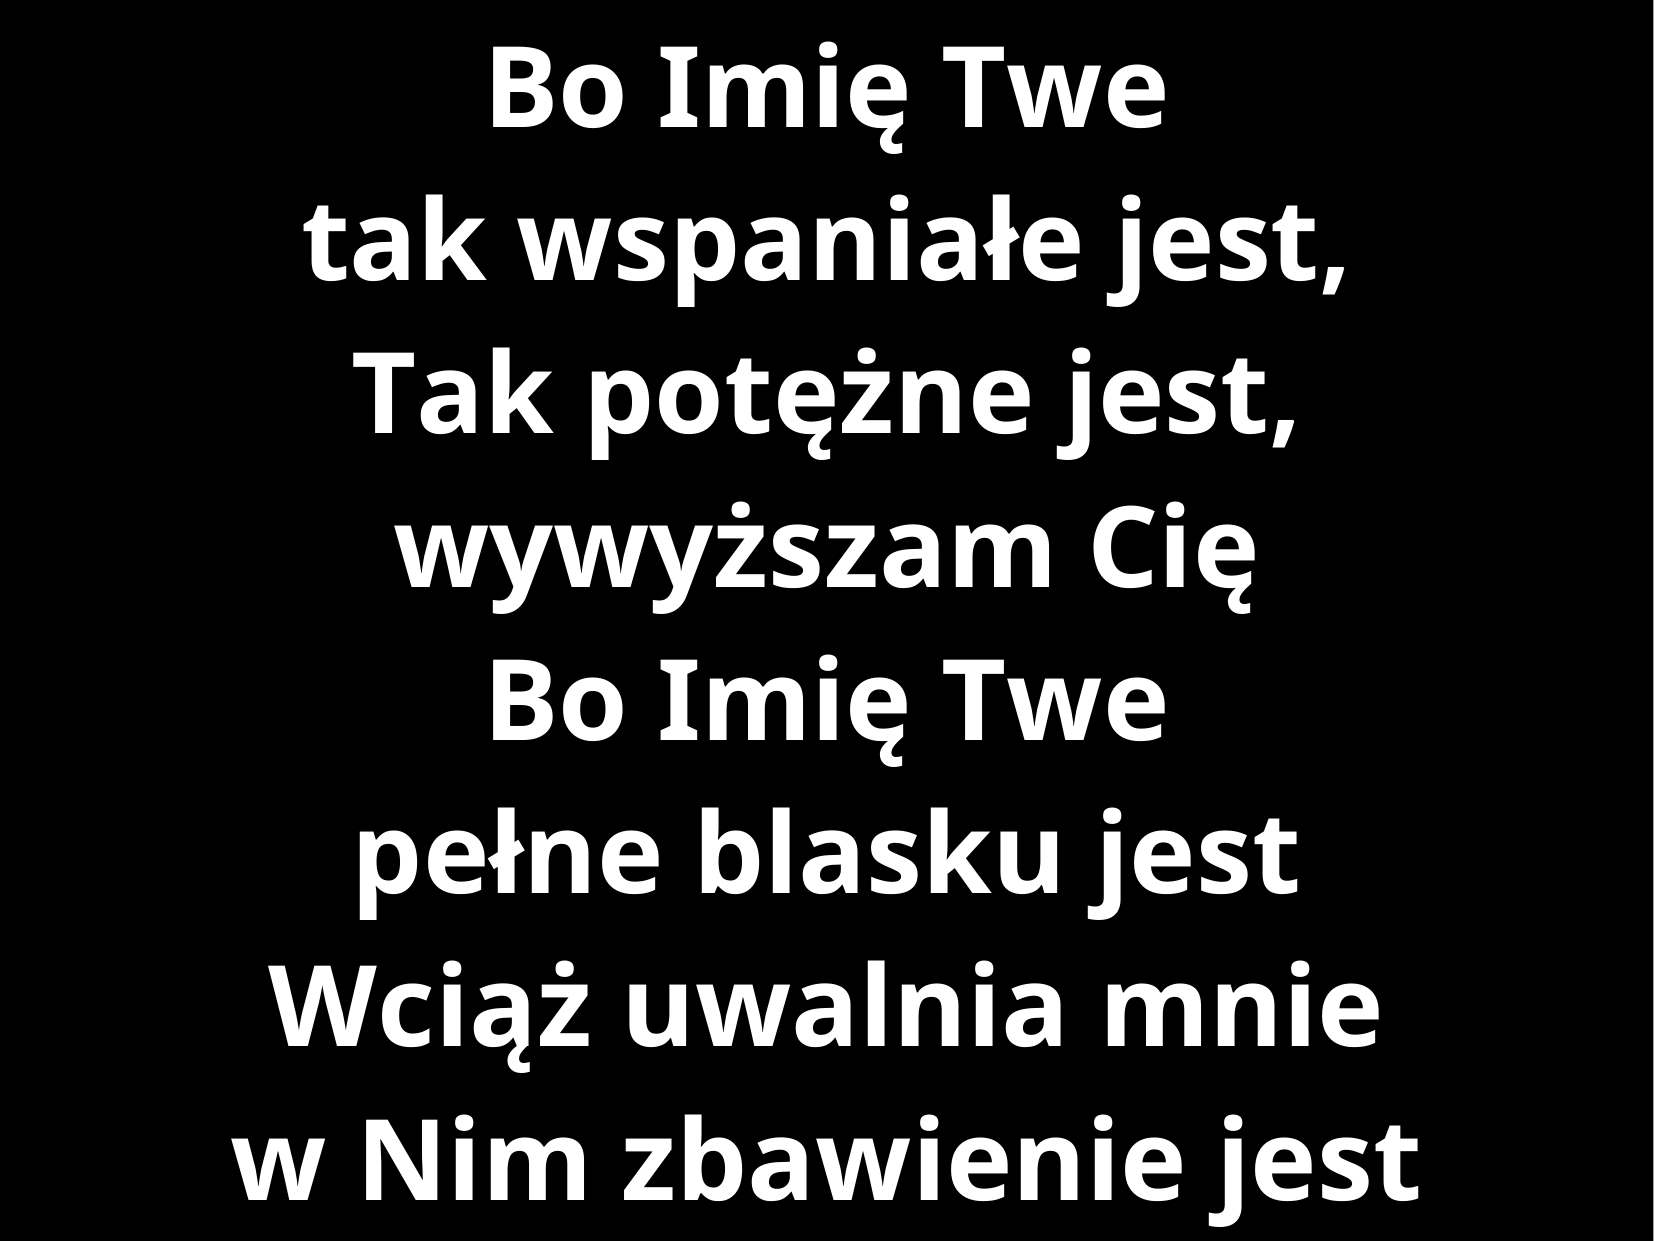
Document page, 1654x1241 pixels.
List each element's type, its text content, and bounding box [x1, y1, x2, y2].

title Bo Imię Twe tak wspaniałe jest, Tak potężne jest, wywyższam Cię Bo Imię Twe pełne blasku jest Wciąż uwalnia mnie w Nim zbawienie jest [0, 0, 1654, 1241]
